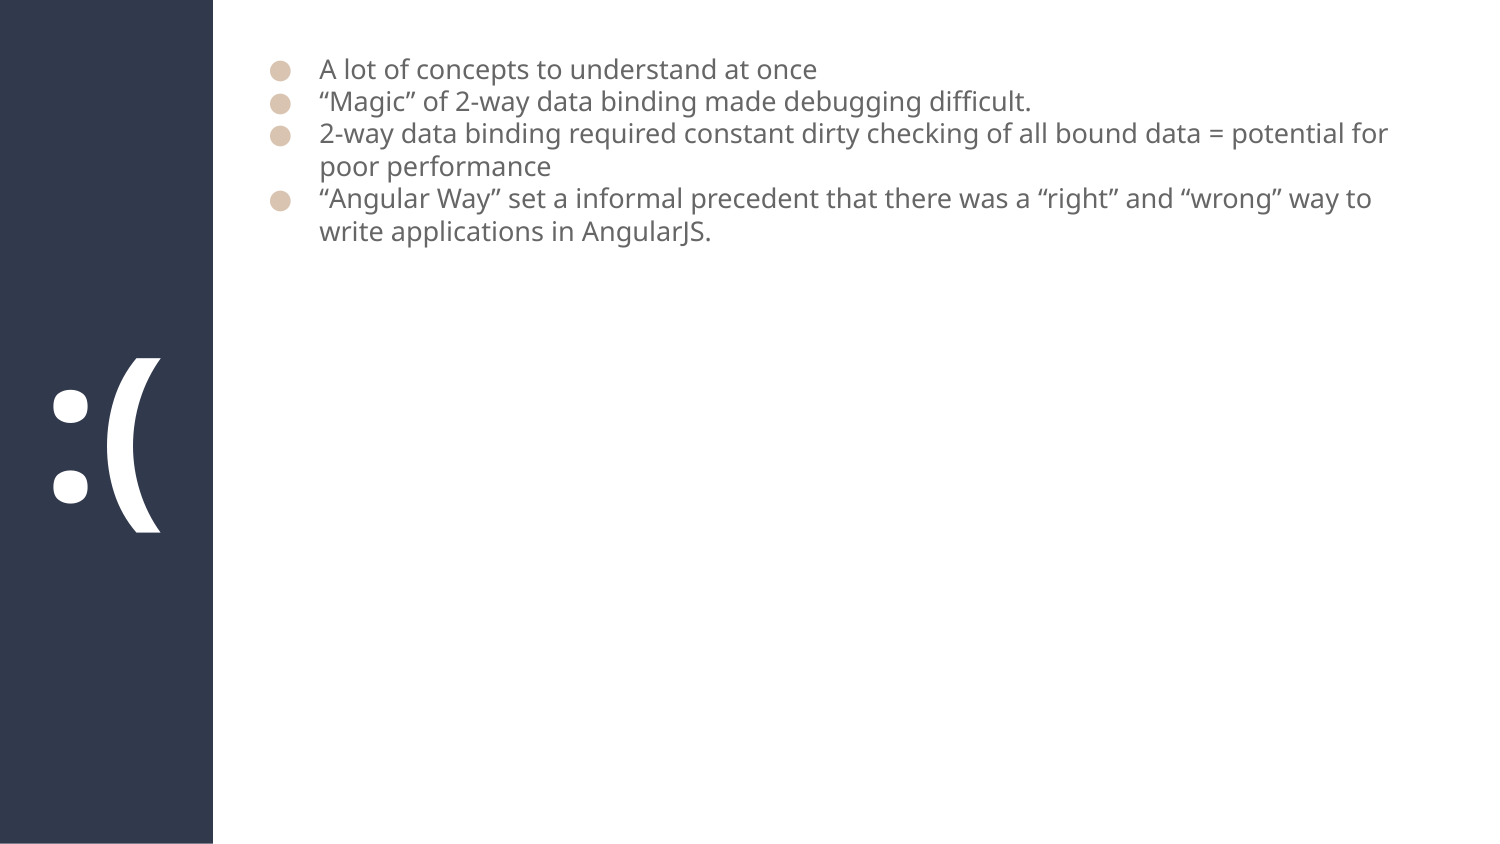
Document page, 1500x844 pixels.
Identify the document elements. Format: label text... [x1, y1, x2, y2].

title :( [0, 0, 210, 844]
list A lot of concepts to understand at once “Magic” of 2-way data binding made debugging difficult. 2-way data binding required constant dirty checking of all bound data = potential for poor performance “Angular Way” set a informal precedent that there was a “right” and “wrong” way to write applications in AngularJS. [229, 36, 1449, 812]
